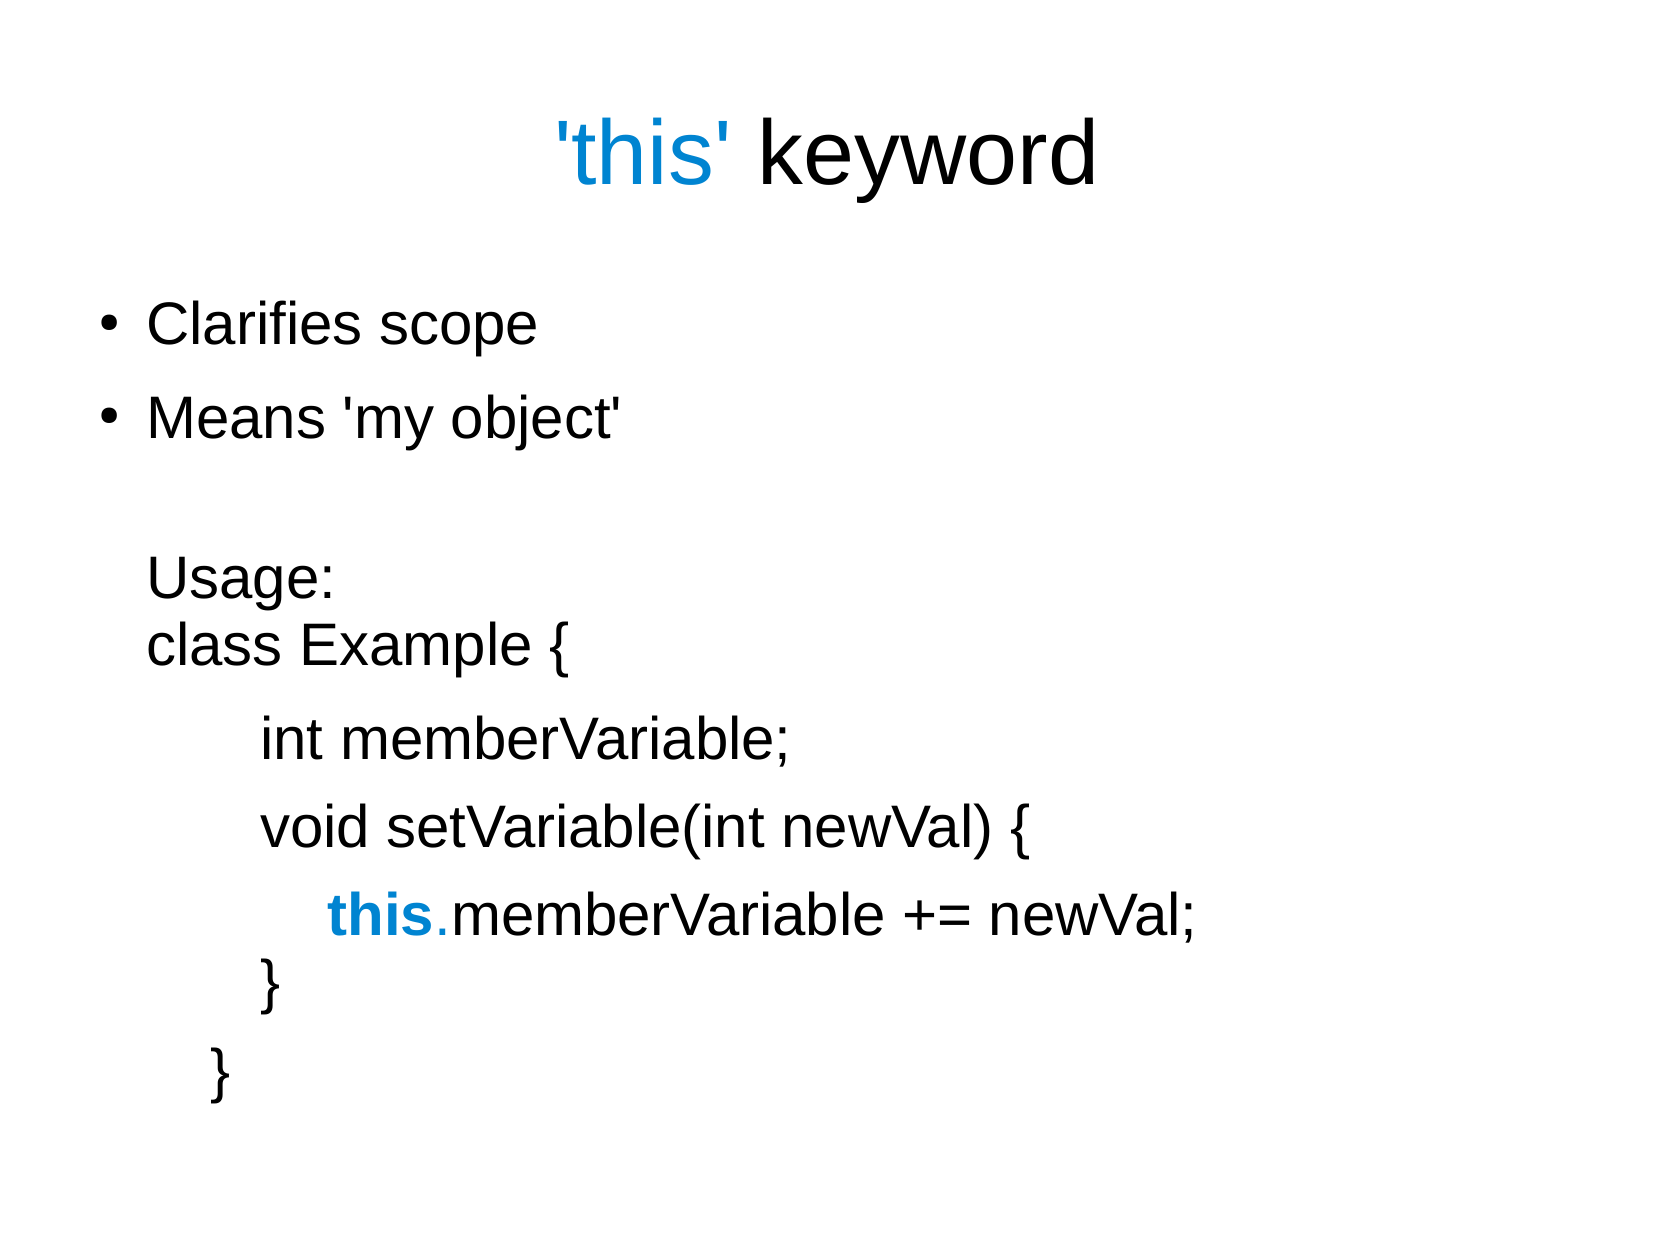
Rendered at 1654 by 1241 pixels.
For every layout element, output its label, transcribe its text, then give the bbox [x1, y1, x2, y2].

title 'this' keyword [82, 49, 1571, 257]
list Clarifies scope Means 'my object' Usage: class Example { int memberVariable; void setVariable(int newVal) { this.memberVariable += newVal; } } [82, 290, 1571, 1109]
